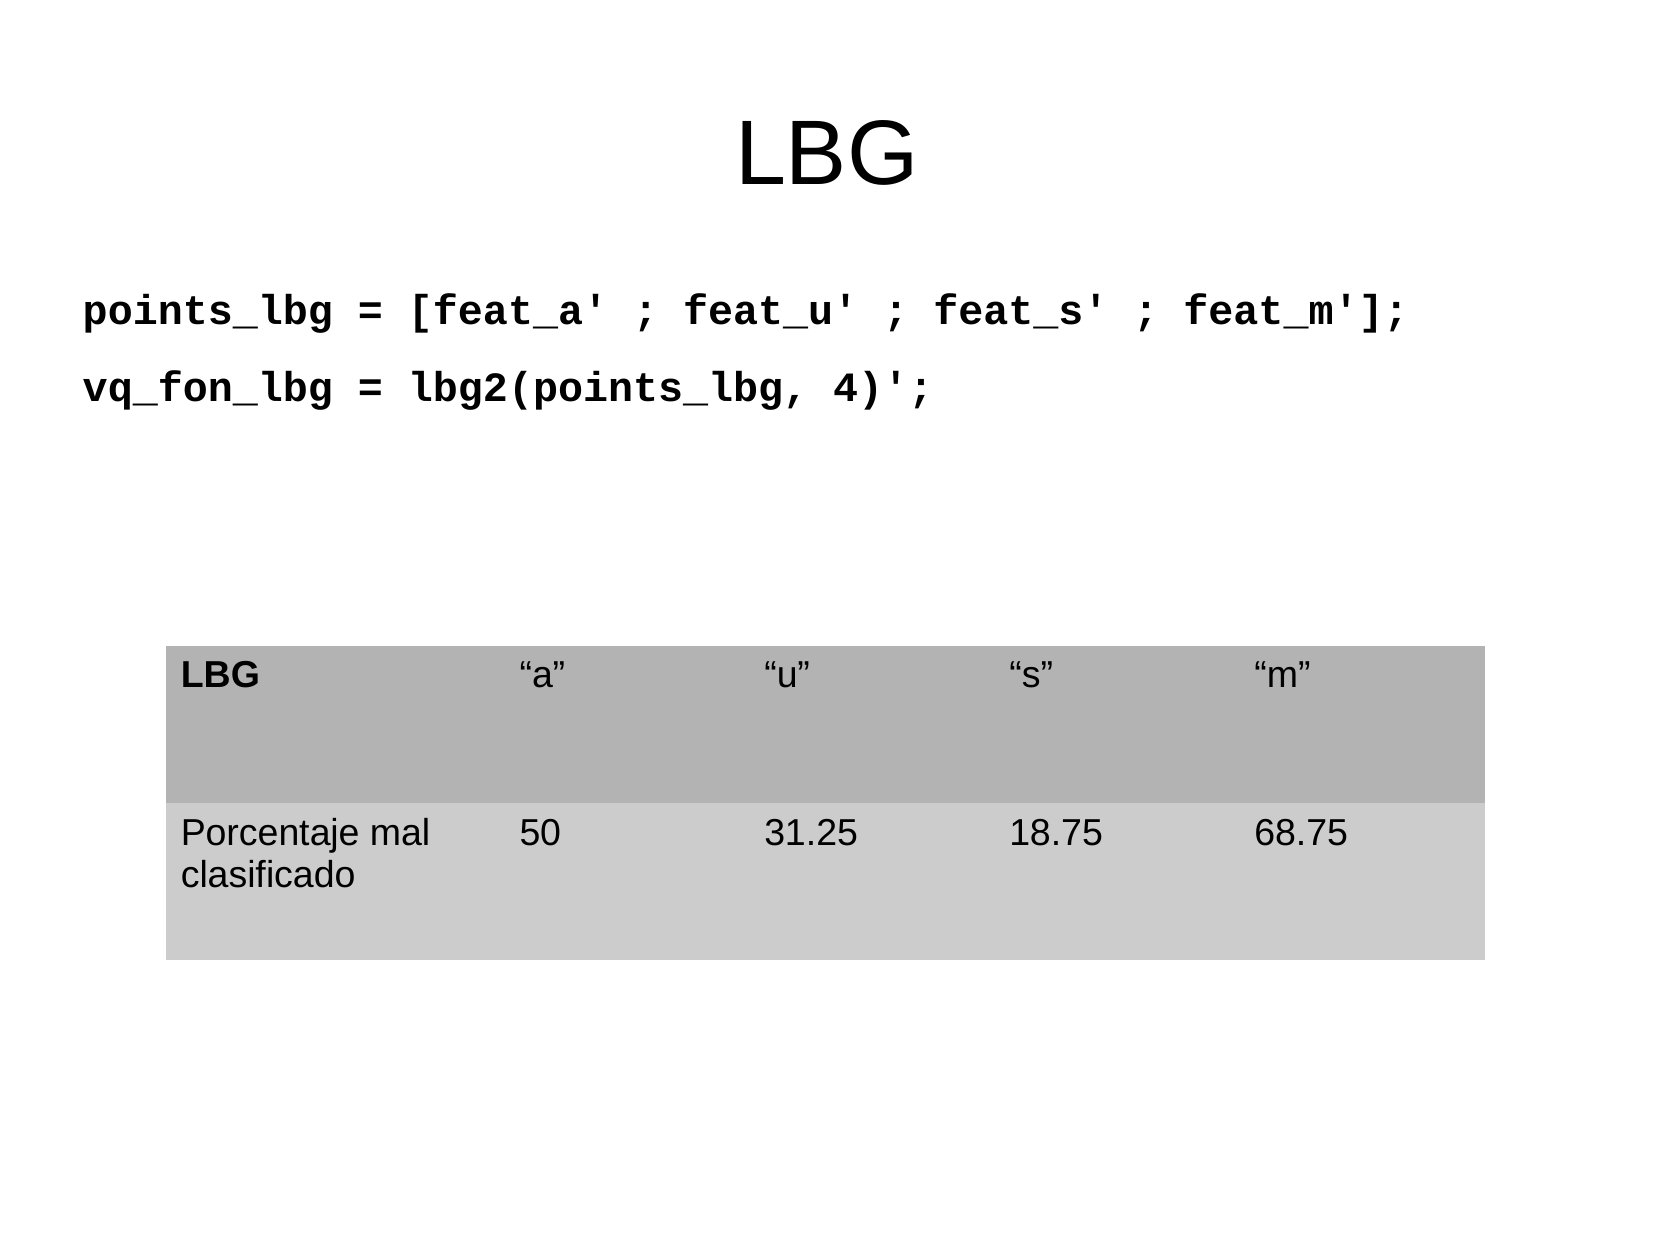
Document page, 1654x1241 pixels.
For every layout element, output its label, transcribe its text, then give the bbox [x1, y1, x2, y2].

table_cell 50 [505, 803, 750, 960]
table_header “a” [505, 646, 750, 803]
table_cell 31.25 [750, 803, 995, 960]
table_cell 68.75 [1240, 803, 1485, 960]
table_cell 18.75 [995, 803, 1240, 960]
list points_lbg = [feat_a' ; feat_u' ; feat_s' ; feat_m']; vq_fon_lbg = lbg2(points_lbg, 4)'; [82, 290, 1538, 1010]
table_cell Porcentaje mal clasificado [166, 803, 505, 960]
title LBG [82, 49, 1571, 257]
table_header “m” [1240, 646, 1485, 803]
table_header “s” [995, 646, 1240, 803]
table_header “u” [750, 646, 995, 803]
table_header LBG [166, 646, 505, 803]
